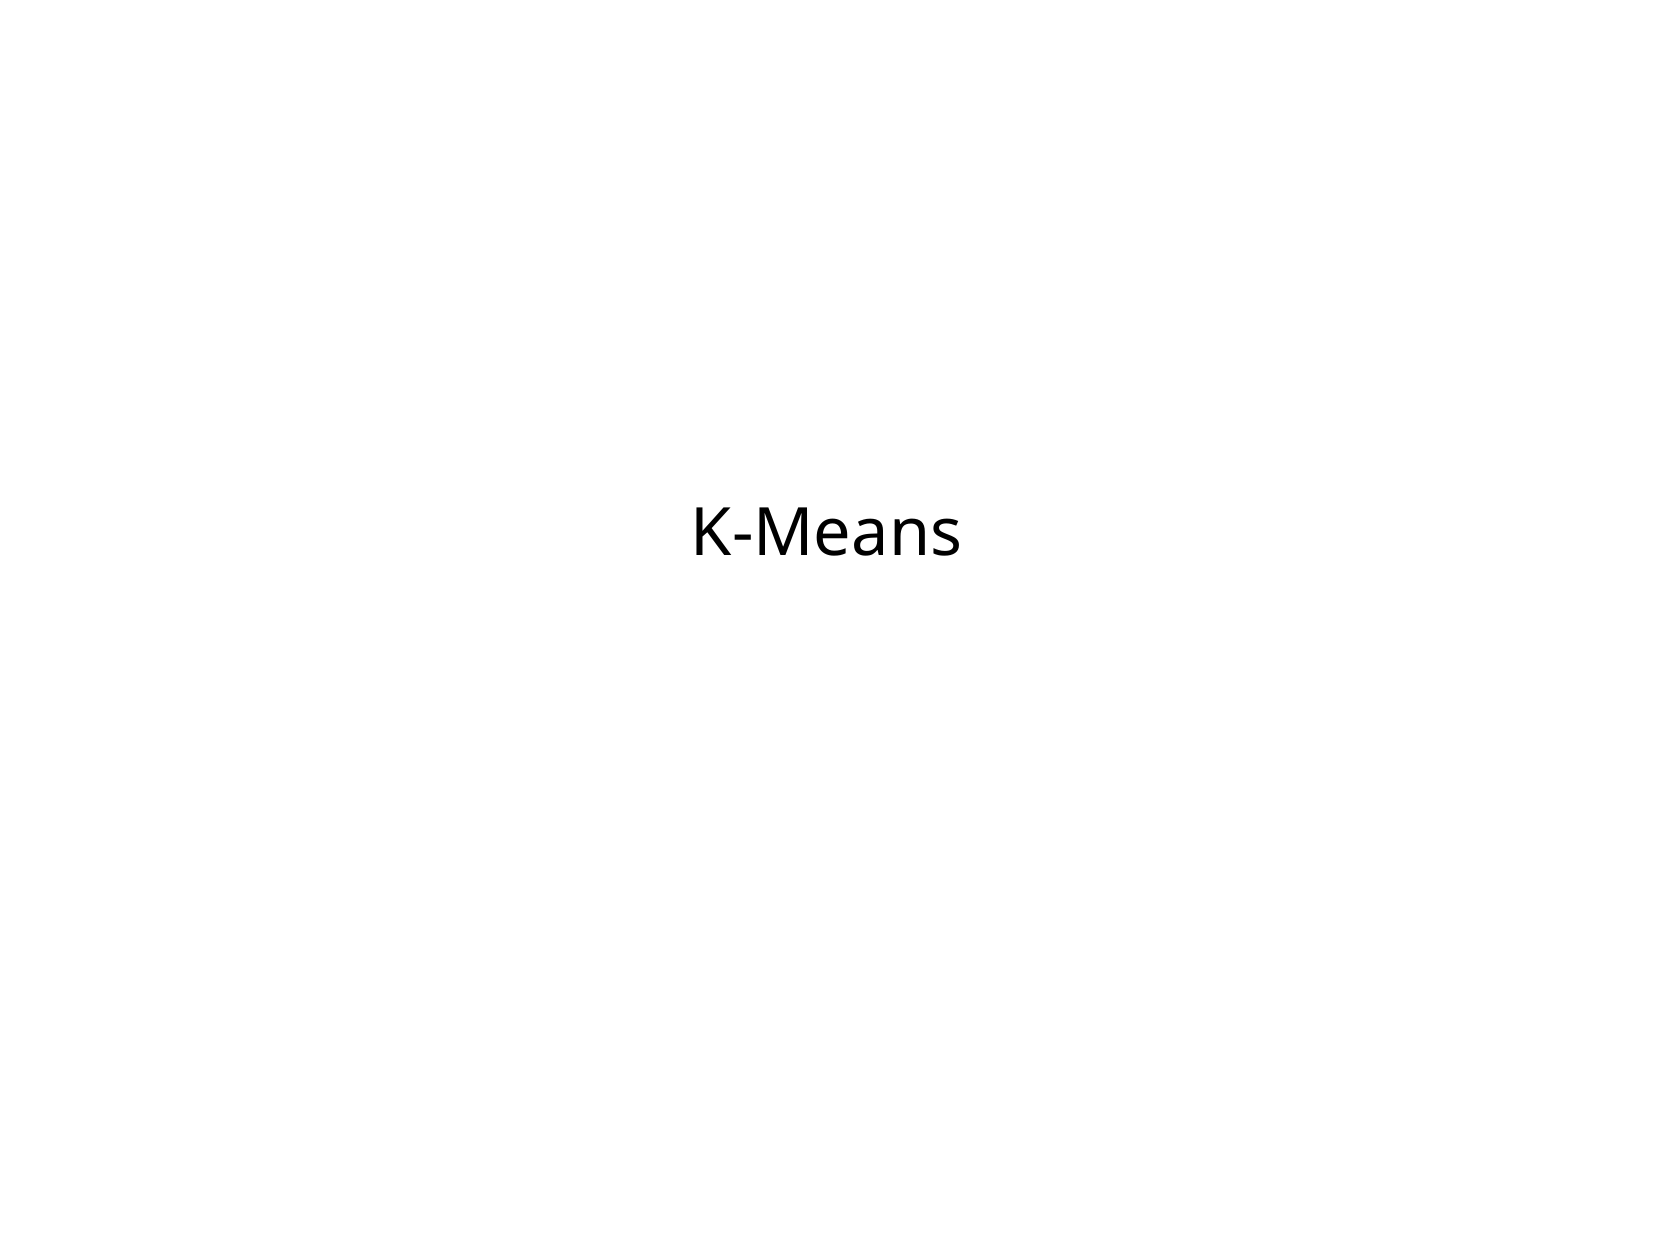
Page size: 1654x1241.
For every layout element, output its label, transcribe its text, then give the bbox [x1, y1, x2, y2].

subtitle K-Means [82, 49, 1571, 1010]
